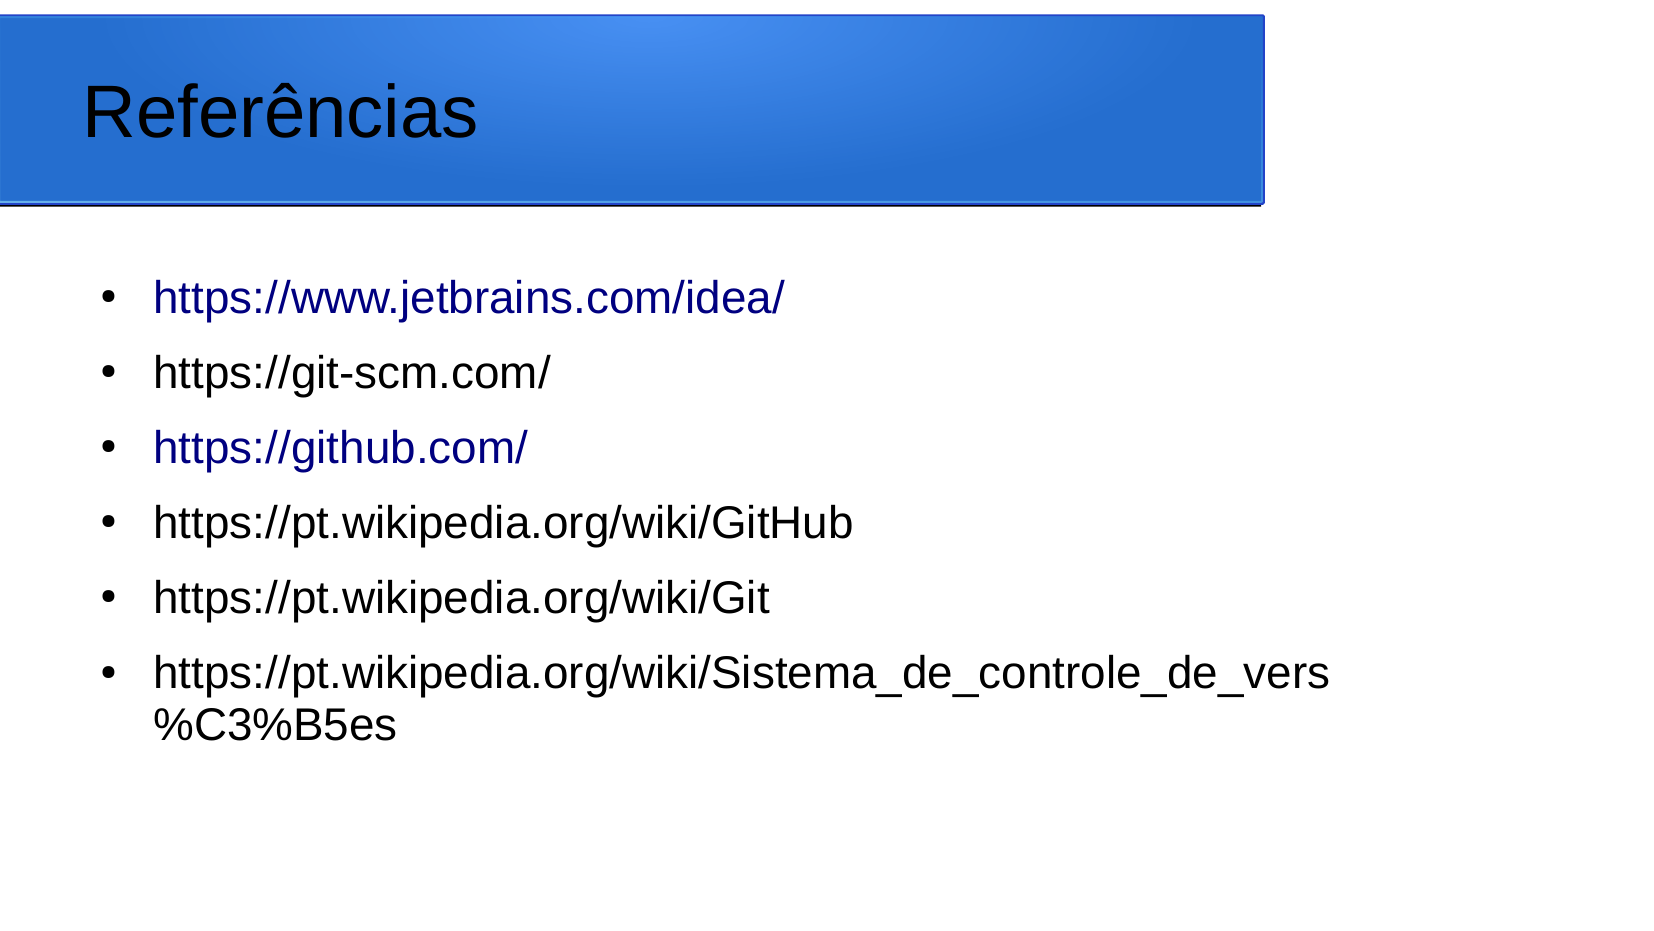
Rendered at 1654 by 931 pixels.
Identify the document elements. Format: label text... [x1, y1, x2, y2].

title Referências [82, 35, 1235, 189]
list https://www.jetbrains.com/idea/ https://git-scm.com/ https://github.com/ https://pt.wikipedia.org/wiki/GitHub https://pt.wikipedia.org/wiki/Git https://pt.wikipedia.org/wiki/Sistema_de_controle_de_vers%C3%B5es [82, 271, 1571, 812]
